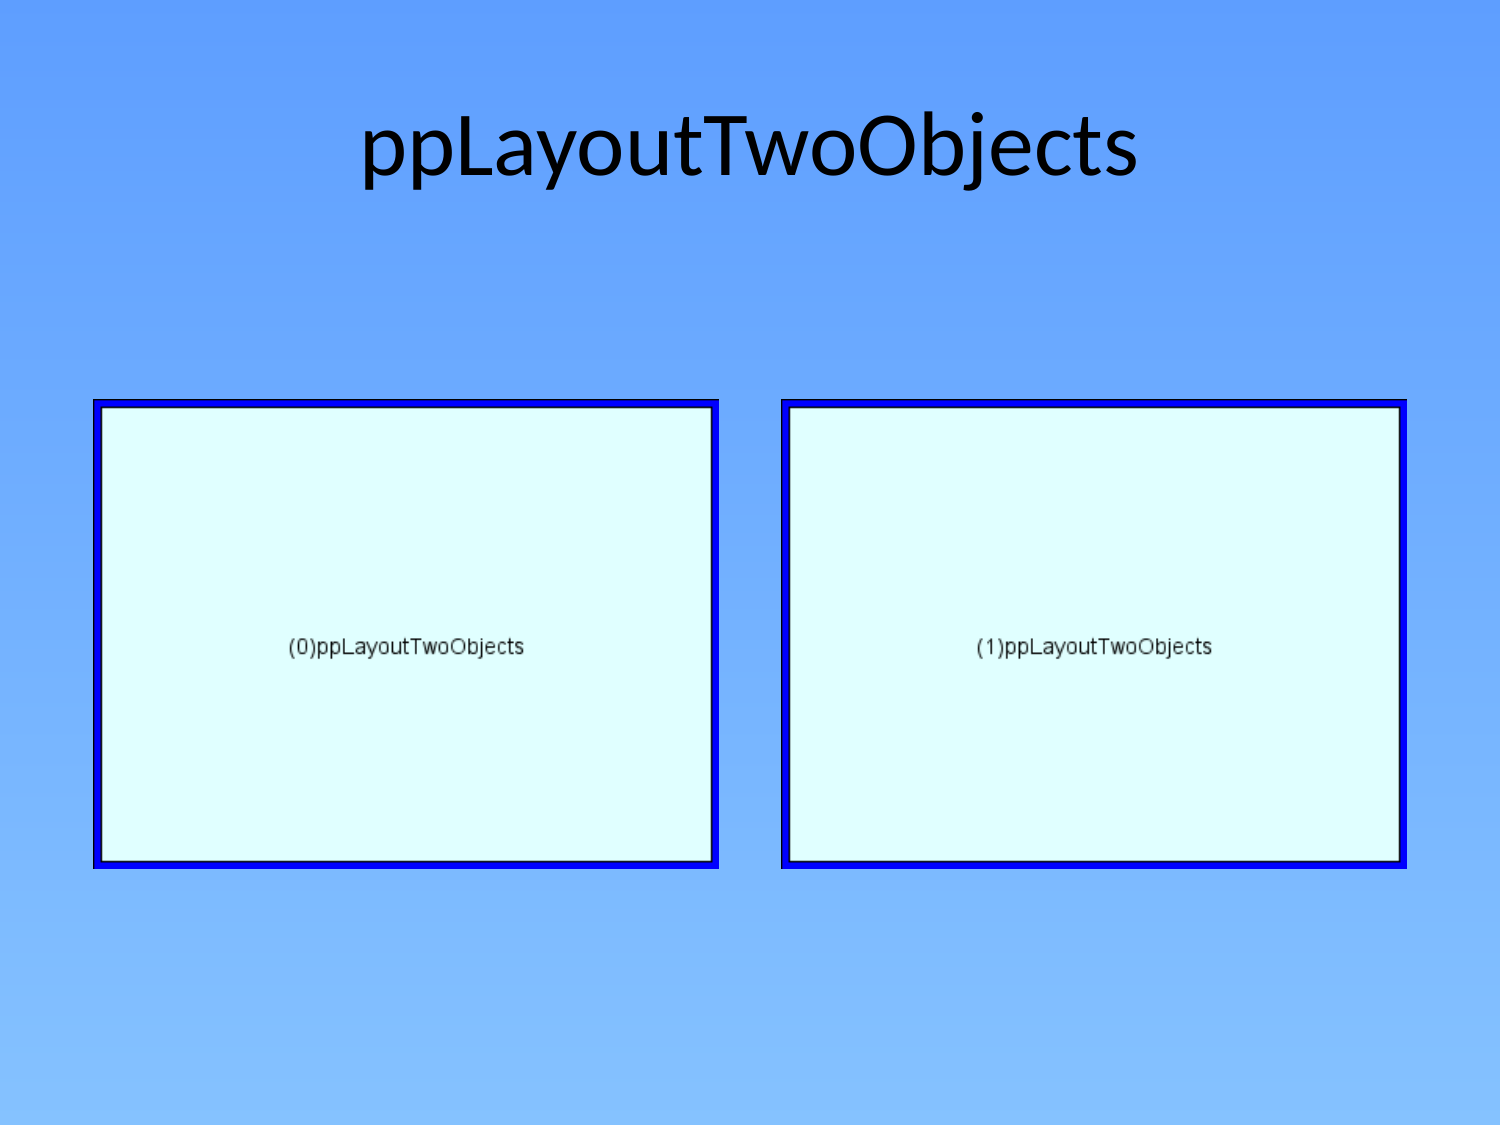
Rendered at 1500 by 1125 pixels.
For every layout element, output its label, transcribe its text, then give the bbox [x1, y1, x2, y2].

picture [781, 399, 1407, 869]
picture [93, 399, 719, 869]
title ppLayoutTwoObjects [75, 45, 1426, 233]
